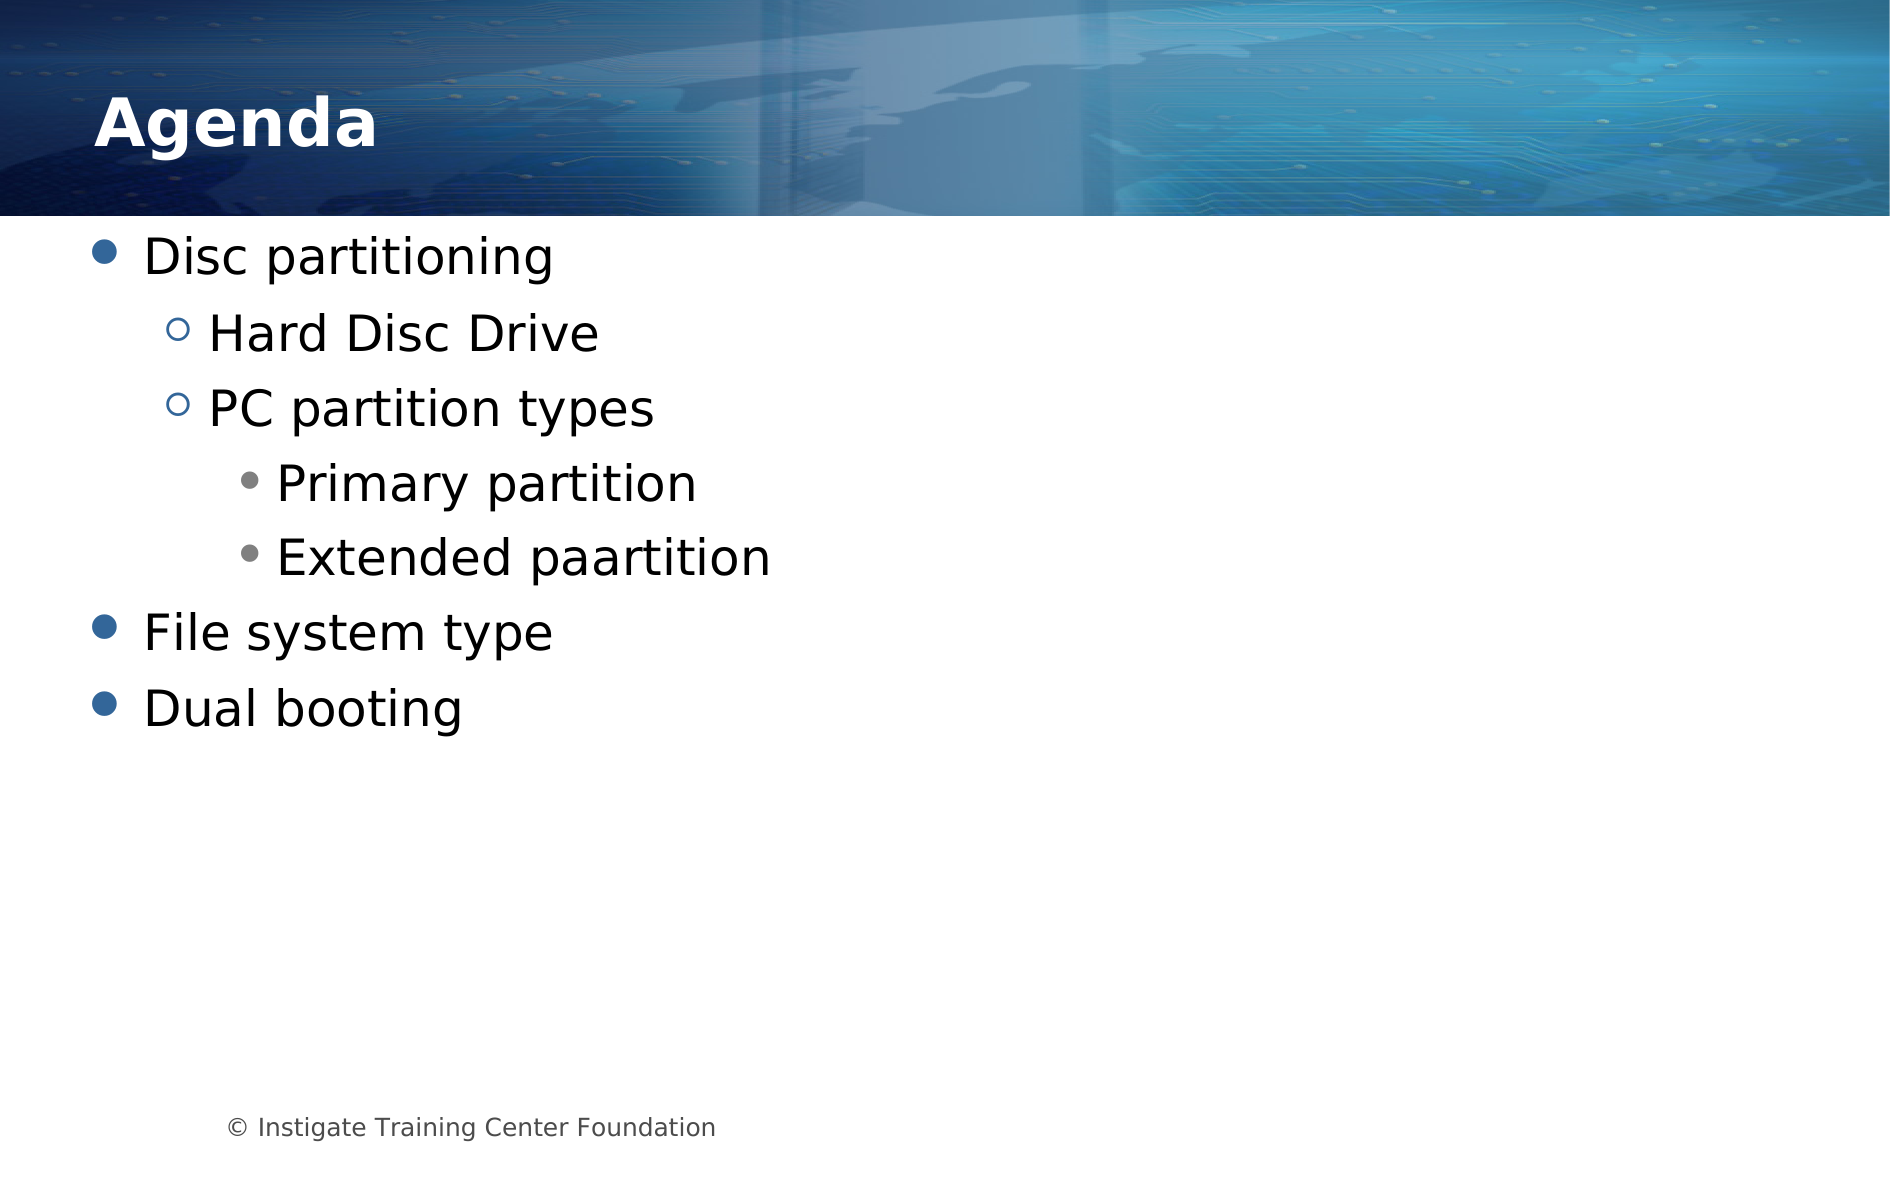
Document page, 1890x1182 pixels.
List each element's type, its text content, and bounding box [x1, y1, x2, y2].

list Disc partitioning Hard Disc Drive PC partition types Primary partition Extended paartition File system type Dual booting [88, 228, 1788, 914]
title Agenda [94, 47, 1793, 217]
picture [0, 0, 1890, 216]
